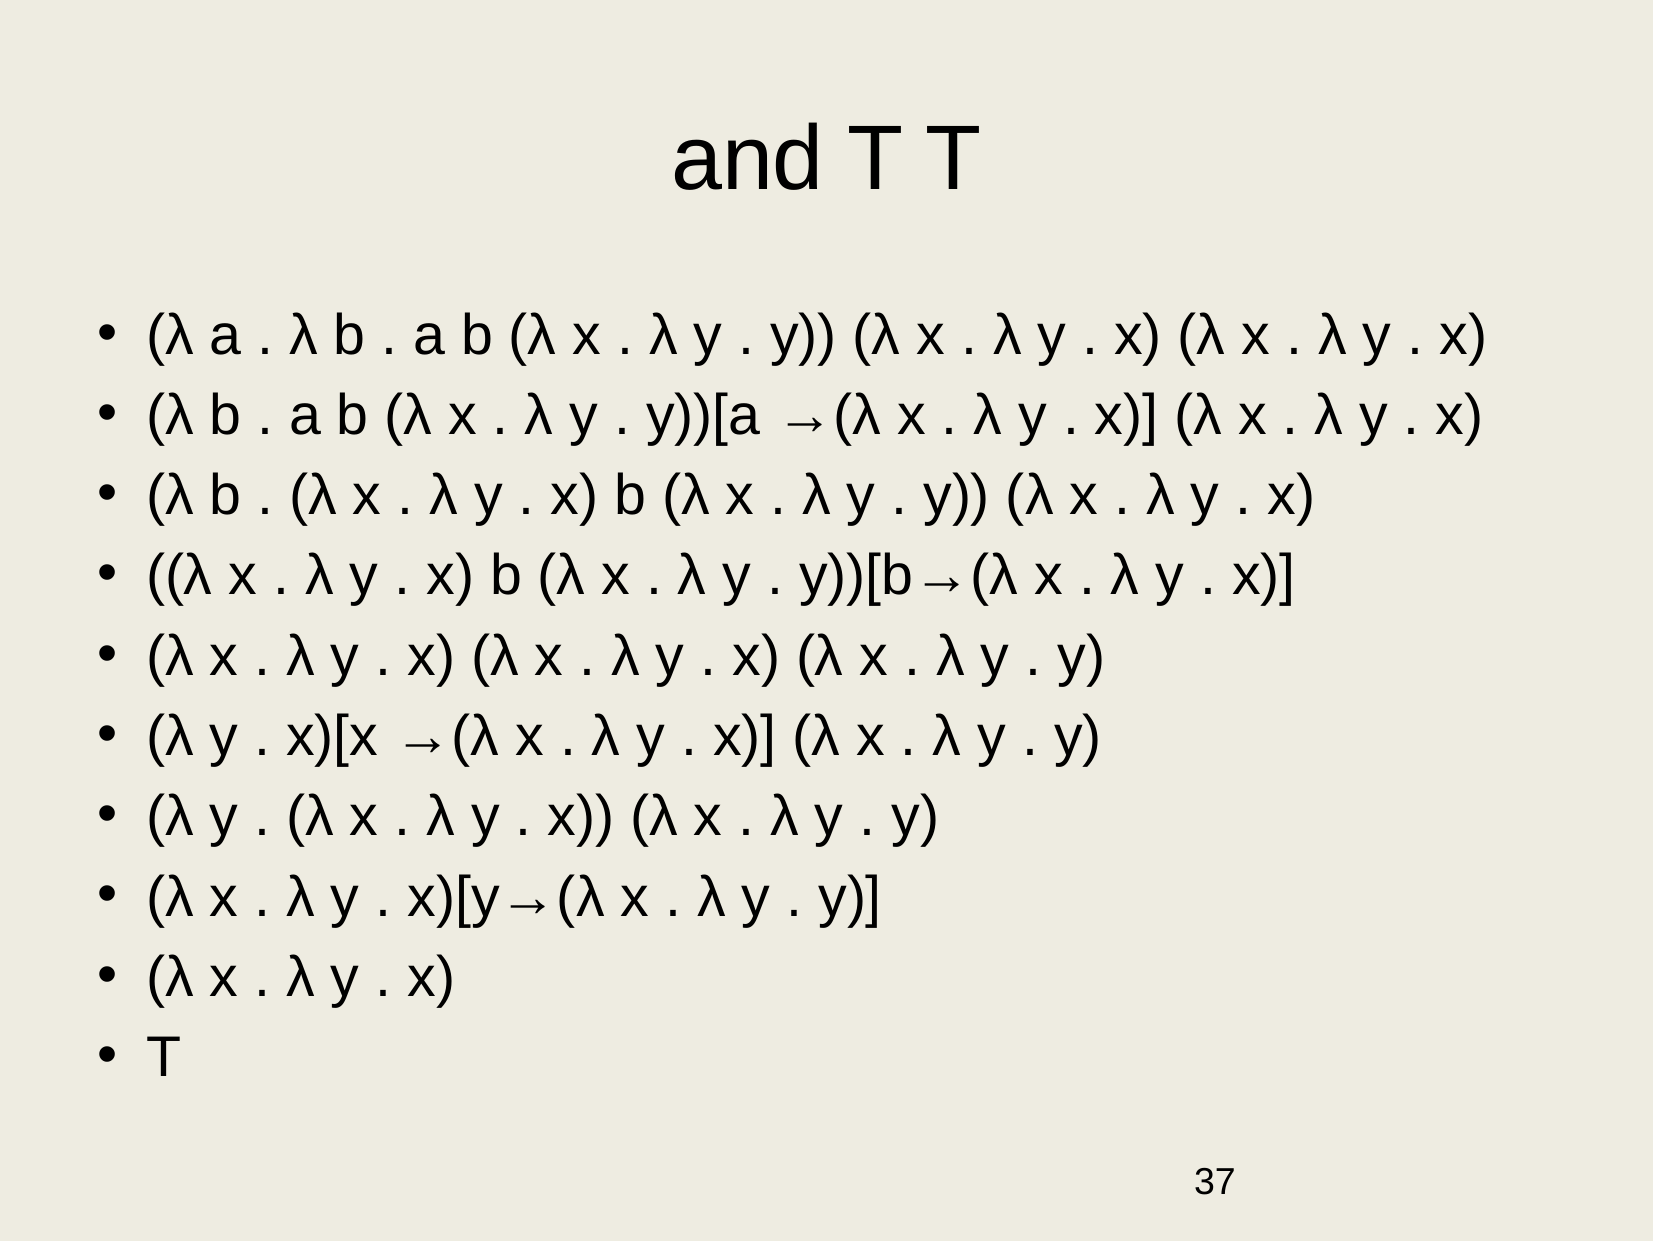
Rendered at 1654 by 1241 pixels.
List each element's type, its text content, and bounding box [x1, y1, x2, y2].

title and T T [82, 49, 1571, 257]
list (λ a . λ b . a b (λ x . λ y . y)) (λ x . λ y . x) (λ x . λ y . x) (λ b . a b (λ x . λ y . y))[a →(λ x . λ y . x)] (λ x . λ y . x) (λ b . (λ x . λ y . x) b (λ x . λ y . y)) (λ x . λ y . x) ((λ x . λ y . x) b (λ x . λ y . y))[b→(λ x . λ y . x)] (λ x . λ y . x) (λ x . λ y . x) (λ x . λ y . y) (λ y . x)[x →(λ x . λ y . x)] (λ x . λ y . y) (λ y . (λ x . λ y . x)) (λ x . λ y . y) (λ x . λ y . x)[y→(λ x . λ y . y)] (λ x . λ y . x) T [82, 289, 1571, 1109]
slide_number <number> [1179, 1149, 1565, 1216]
